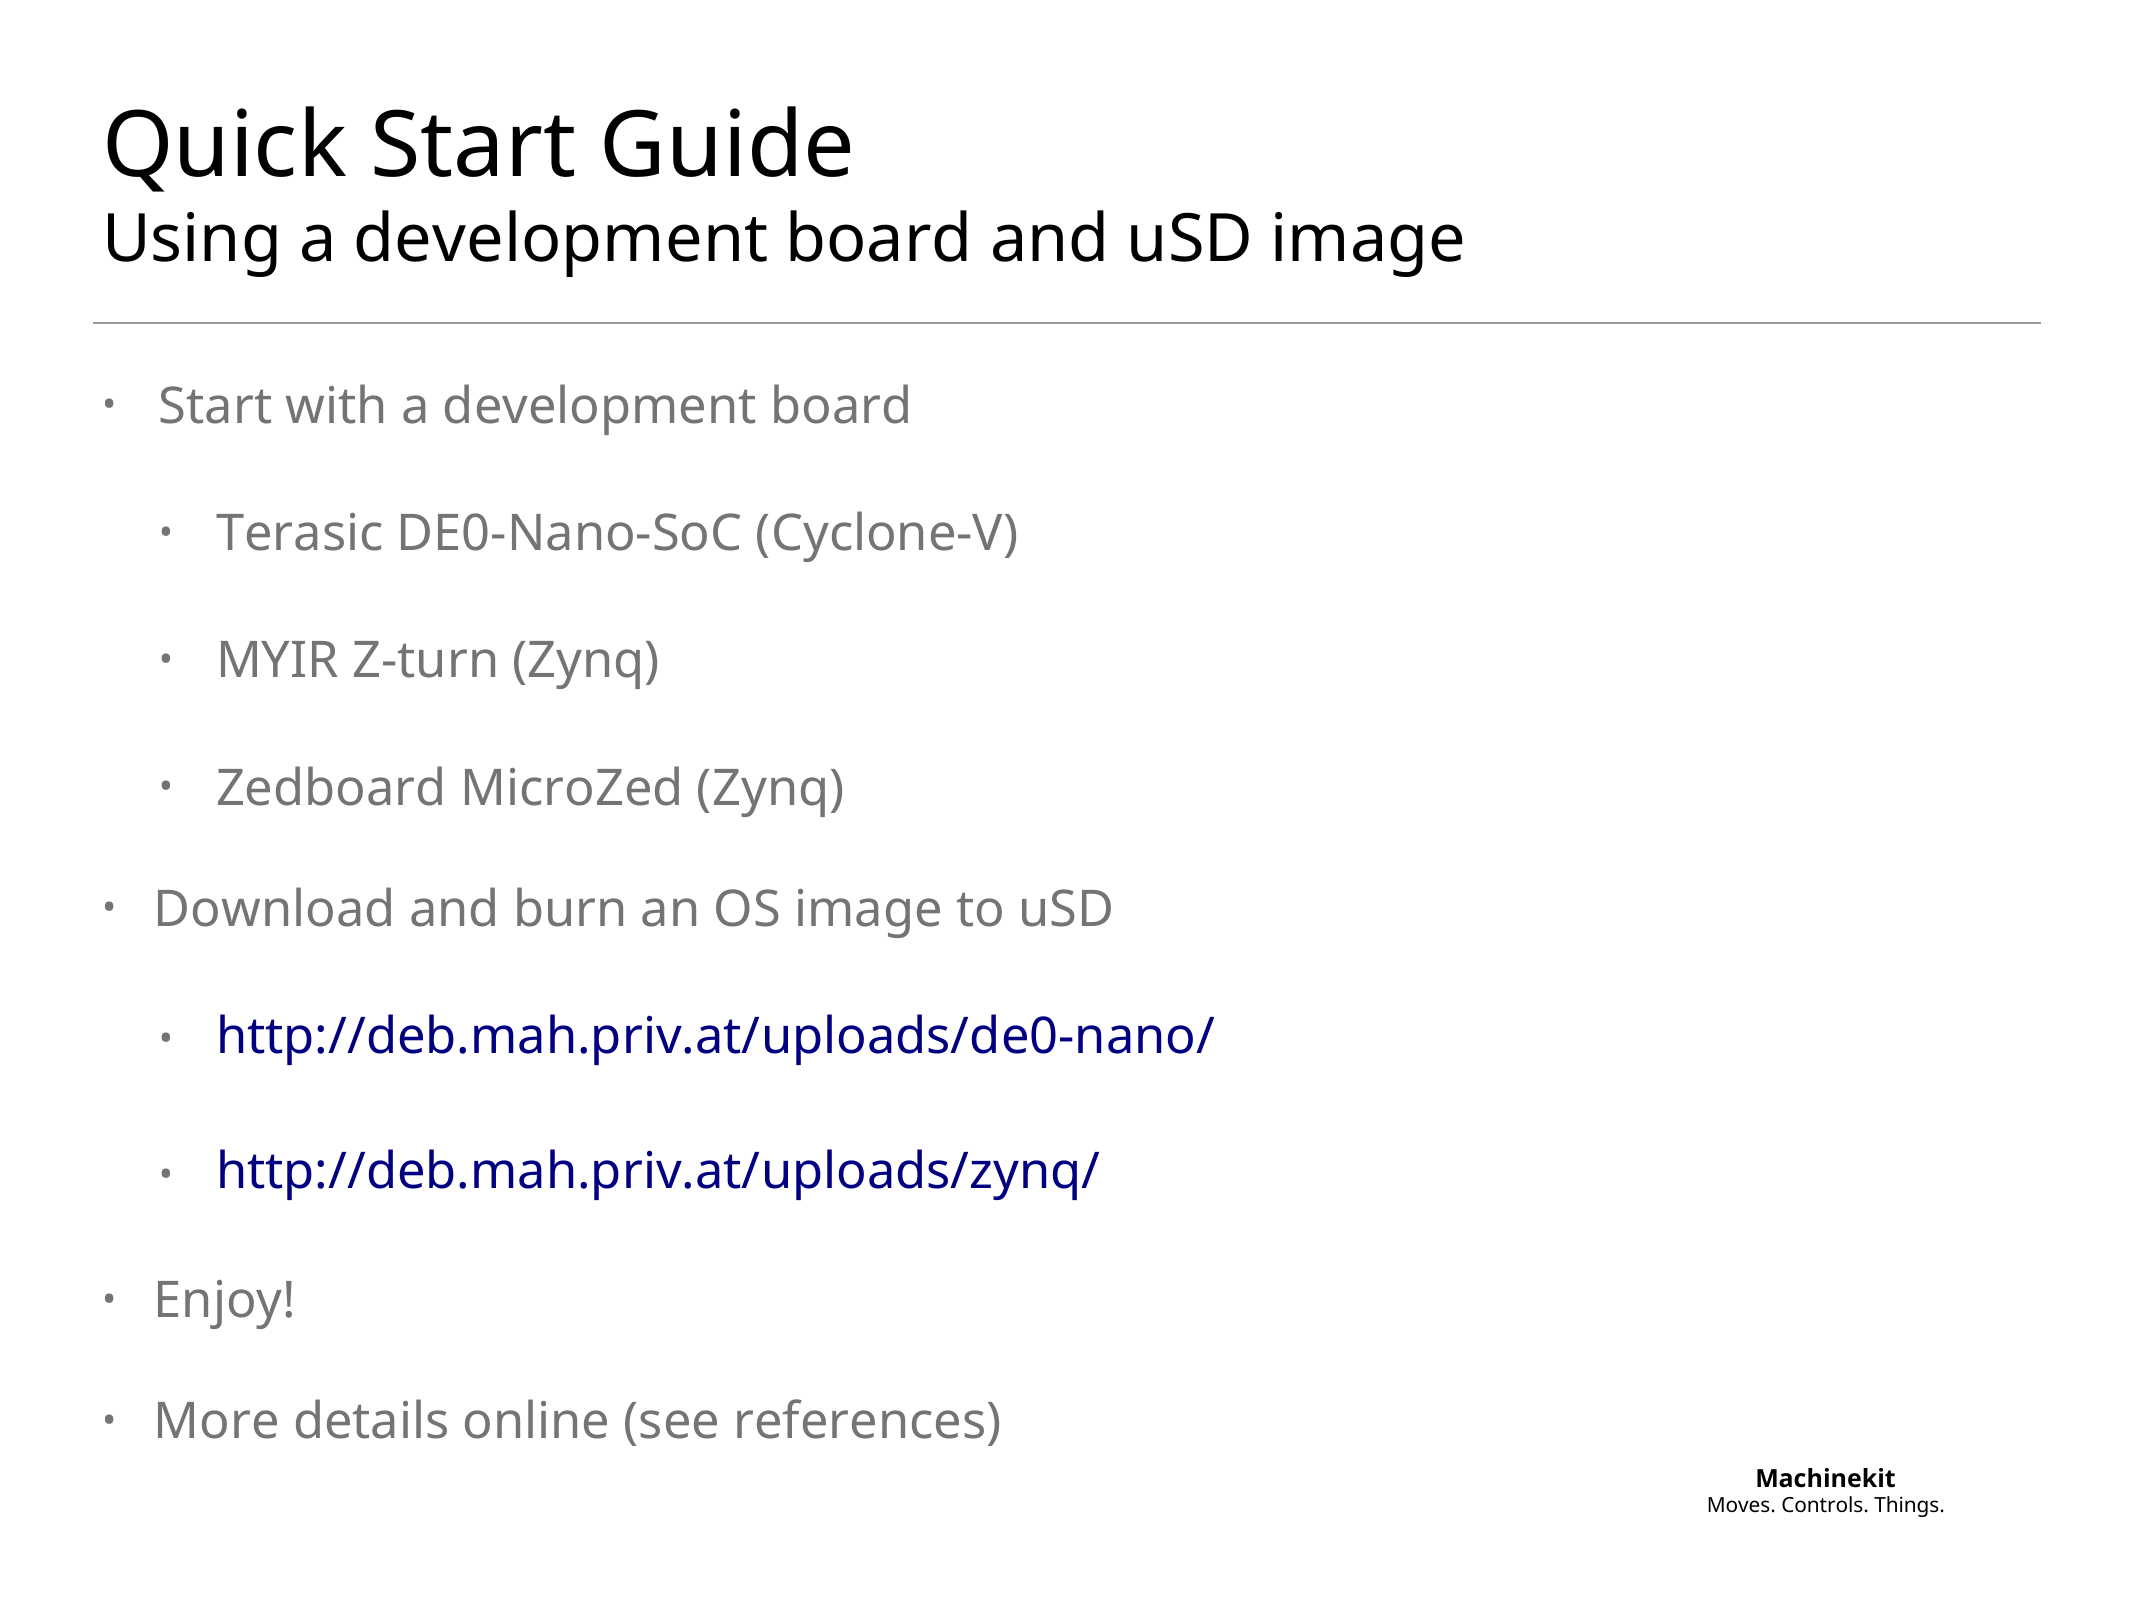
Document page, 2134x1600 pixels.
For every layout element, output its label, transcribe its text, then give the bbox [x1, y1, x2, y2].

title Quick Start Guide Using a development board and uSD image [93, 54, 2040, 284]
list Start with a development board Terasic DE0-Nano-SoC (Cyclone-V) MYIR Z-turn (Zynq) Zedboard MicroZed (Zynq) Download and burn an OS image to uSD http://deb.mah.priv.at/uploads/de0-nano/ http://deb.mah.priv.at/uploads/zynq/ Enjoy! More details online (see references) [93, 364, 2040, 1459]
